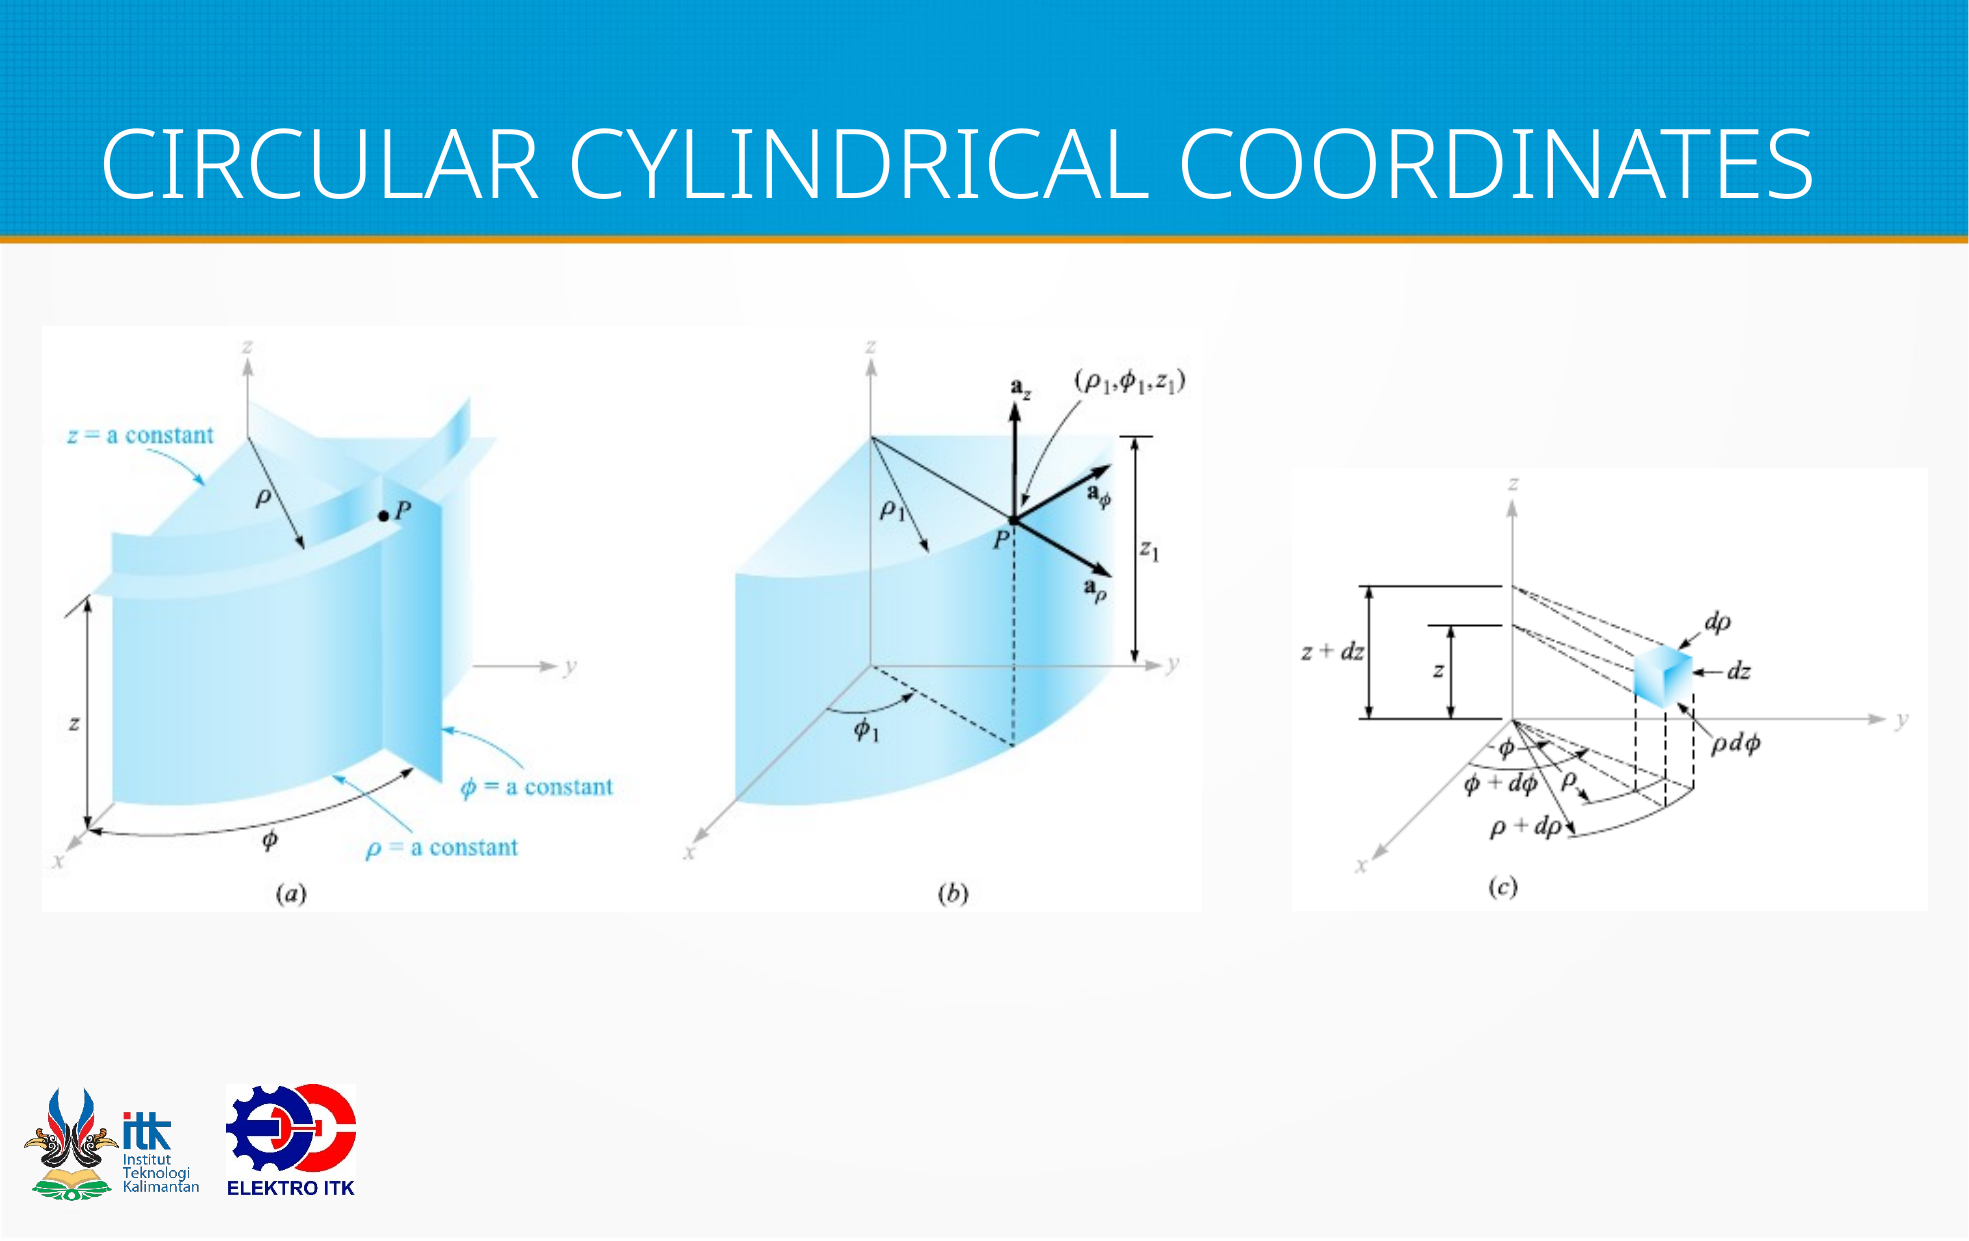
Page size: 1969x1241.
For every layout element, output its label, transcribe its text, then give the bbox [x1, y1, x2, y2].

picture [0, 233, 1969, 1241]
title CIRCULAR CYLINDRICAL COORDINATES [98, 19, 1870, 227]
